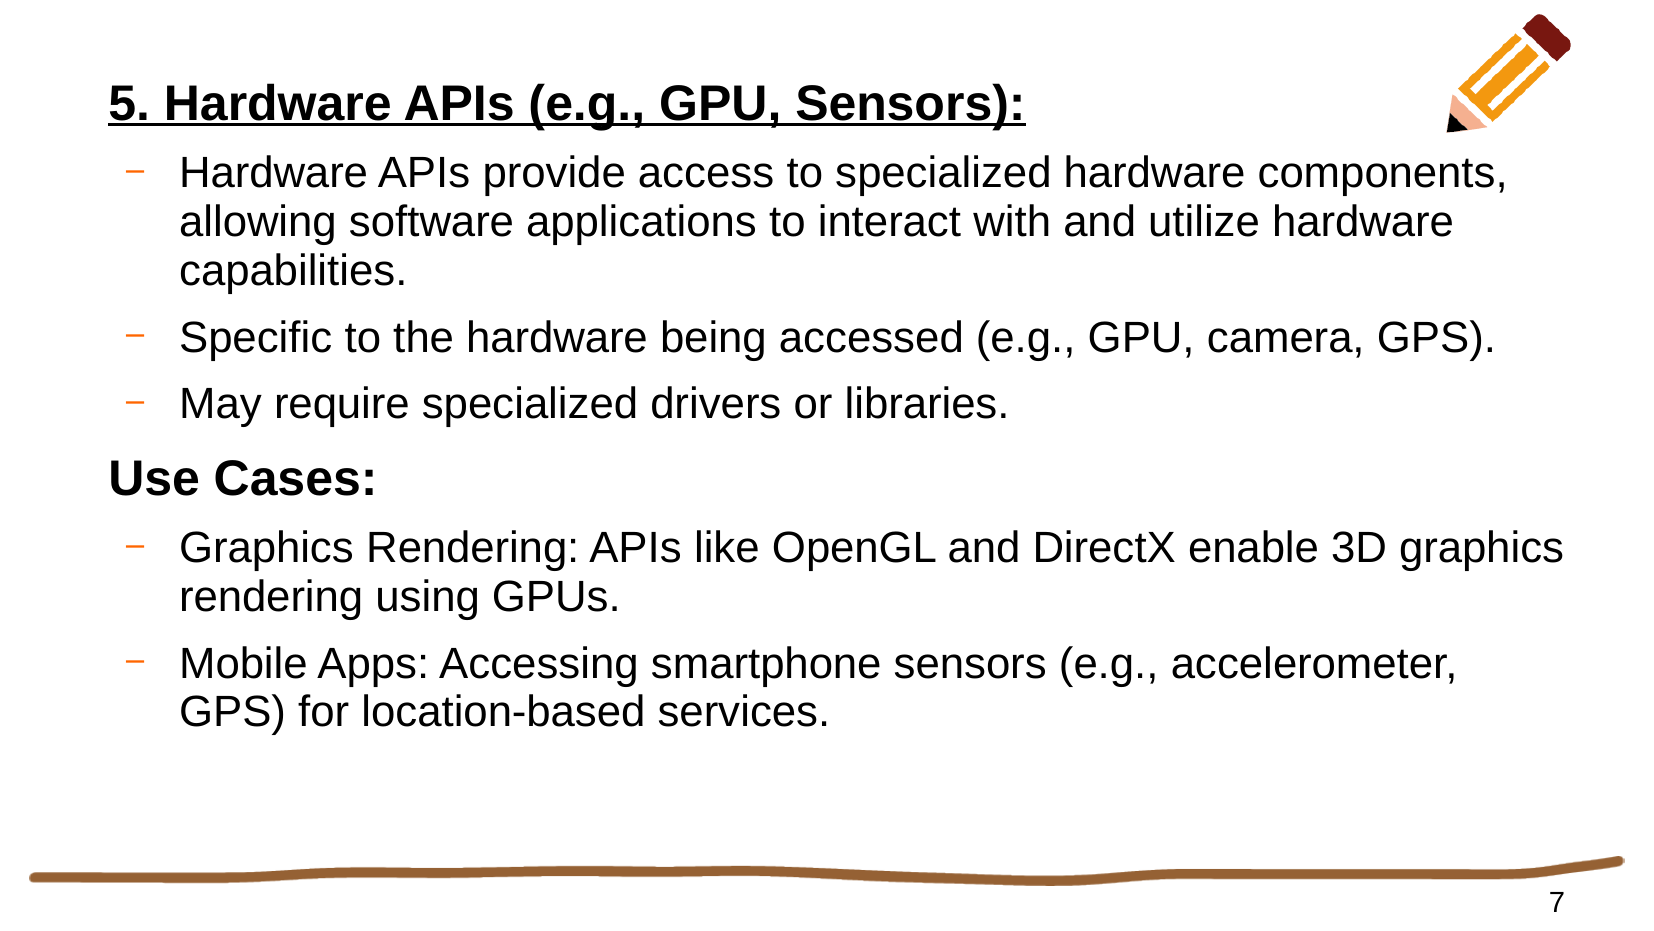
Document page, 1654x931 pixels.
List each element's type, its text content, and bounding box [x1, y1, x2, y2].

picture [29, 856, 37, 886]
picture [1446, 14, 1571, 75]
picture [1576, 856, 1625, 886]
list 5. Hardware APIs (e.g., GPU, Sensors): Hardware APIs provide access to specialized hardware components, allowing software applications to interact with and utilize hardware capabilities. Specific to the hardware being accessed (e.g., GPU, camera, GPS). May require specialized drivers or libraries. Use Cases: Graphics Rendering: APIs like OpenGL and DirectX enable 3D graphics rendering using GPUs. Mobile Apps: Accessing smartphone sensors (e.g., accelerometer, GPS) for location-based services. [37, 75, 1576, 894]
